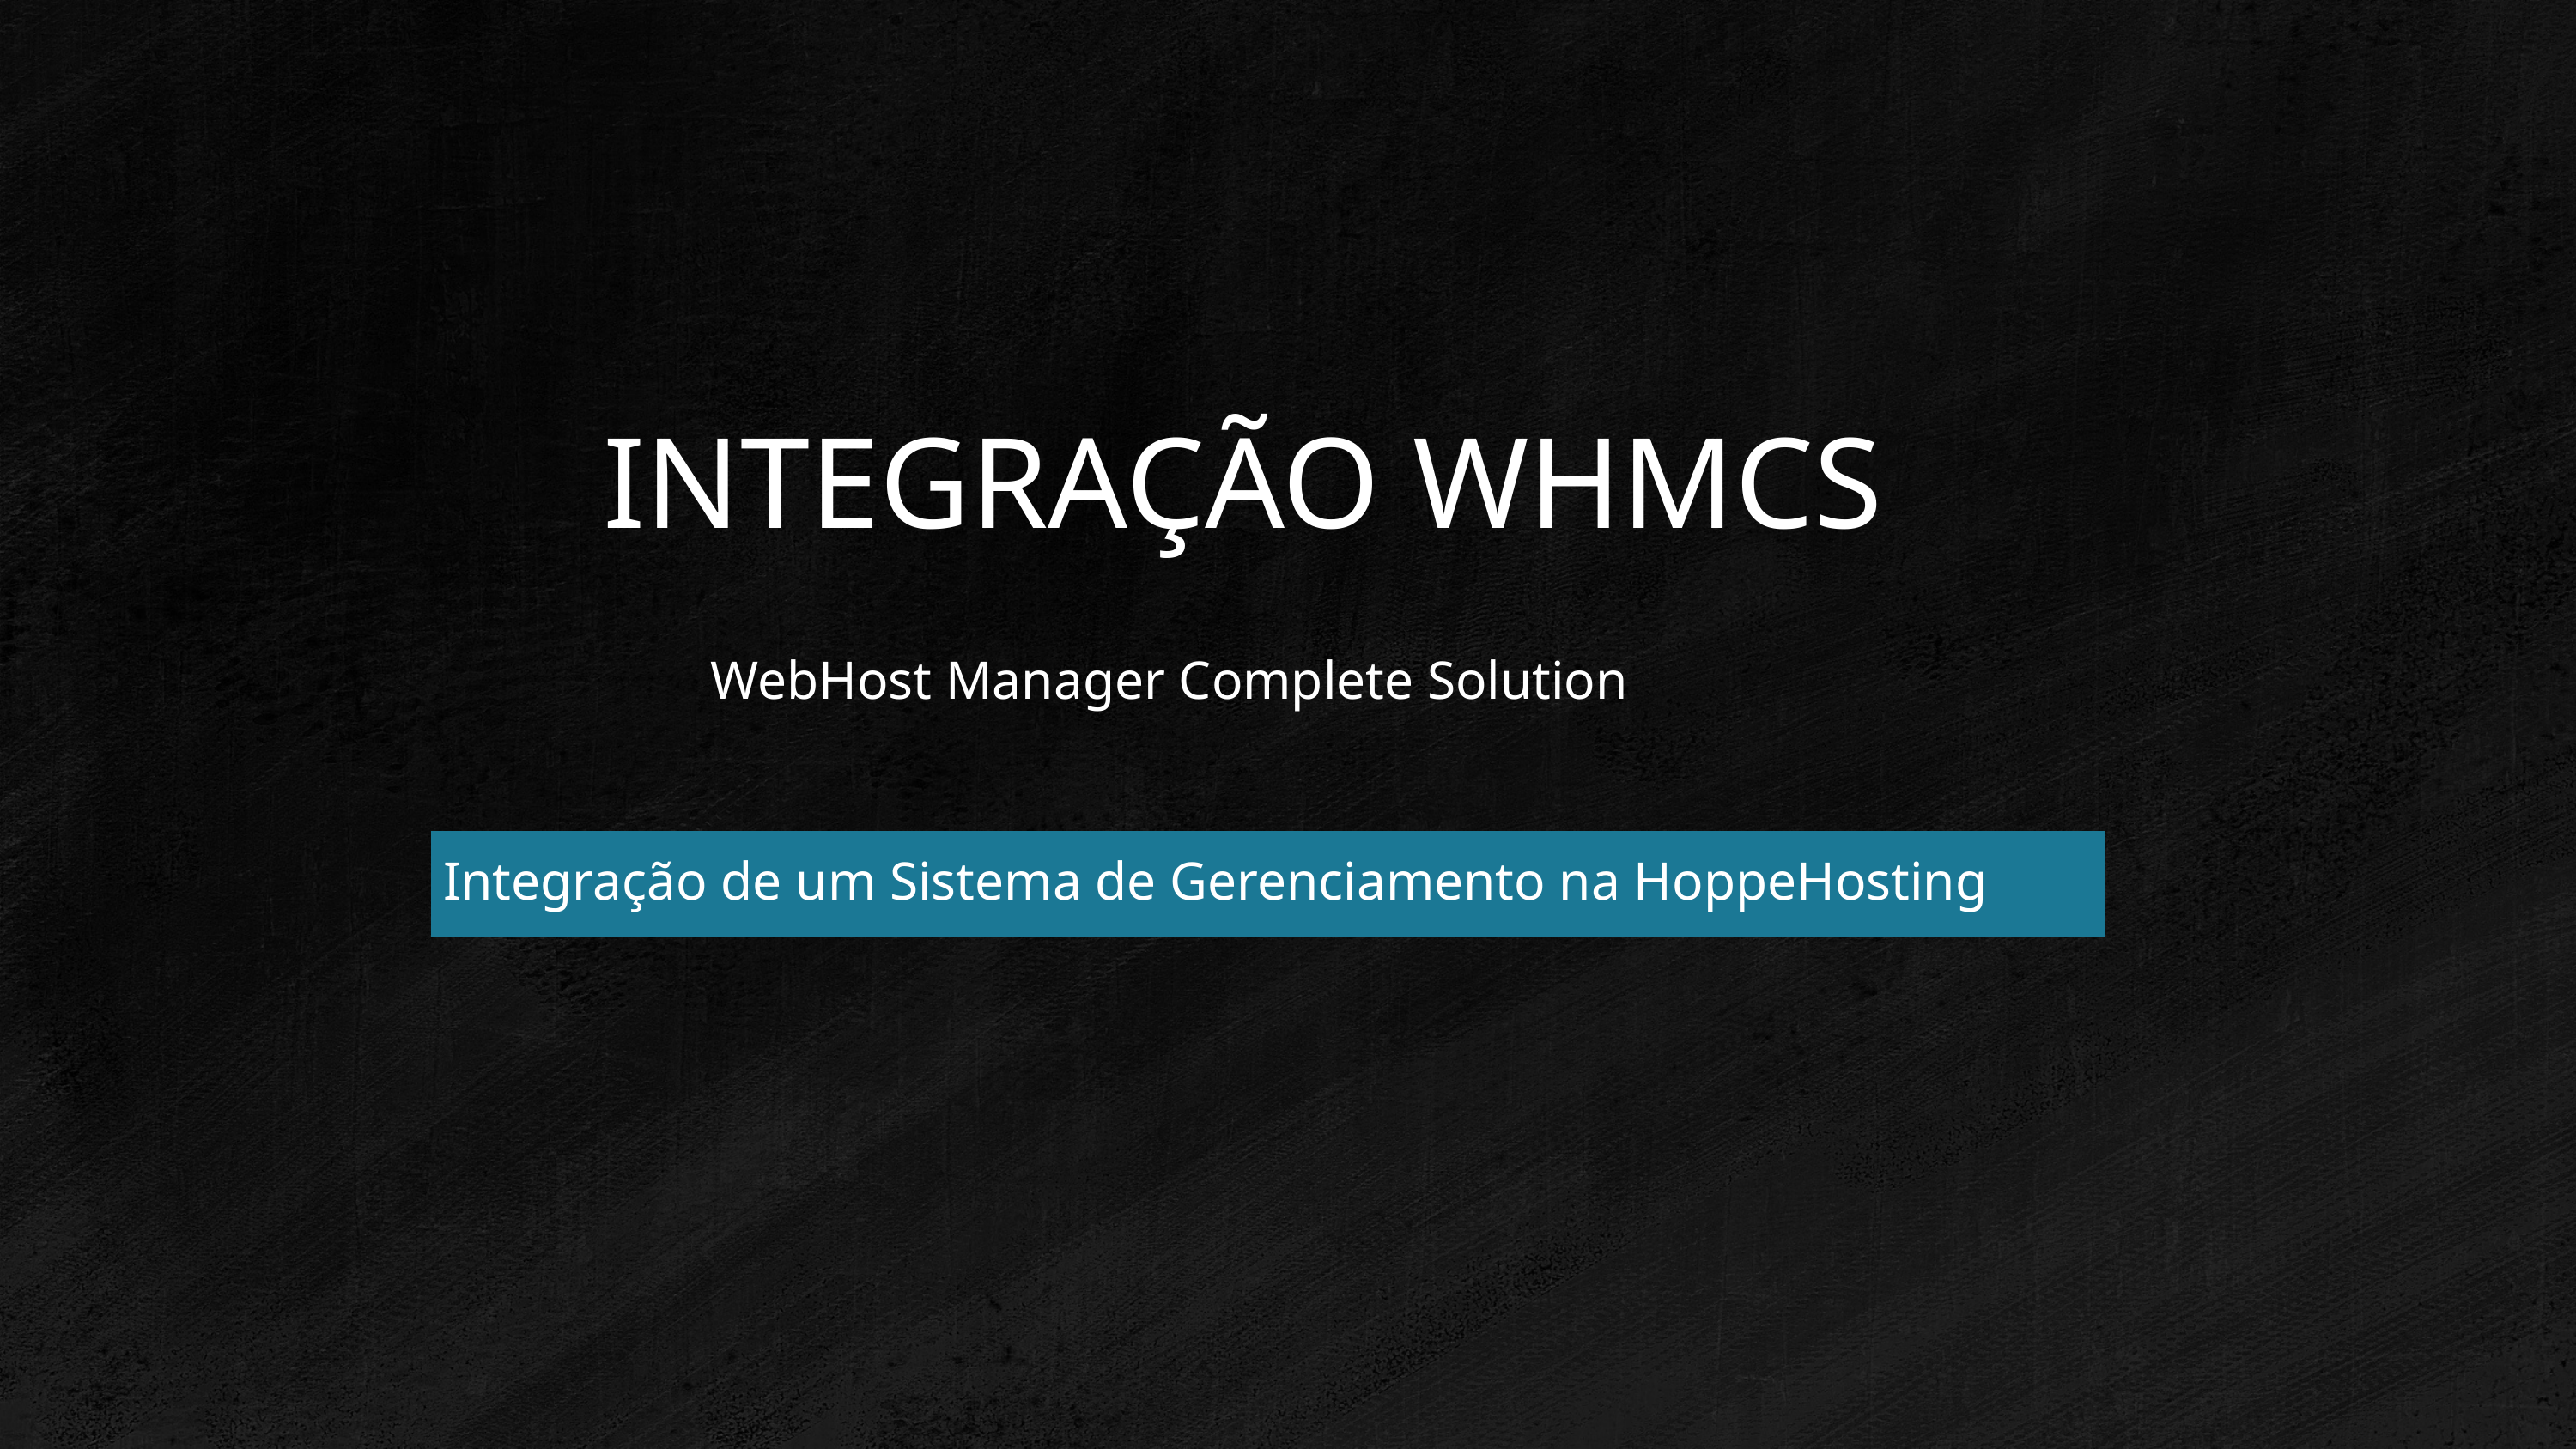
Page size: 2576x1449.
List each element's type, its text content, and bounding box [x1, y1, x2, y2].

text_box WebHost Manager Complete Solution [710, 637, 1750, 710]
text_box [0, 0, 2576, 1449]
text_box INTEGRAÇÃO WHMCS [603, 385, 1973, 554]
text_box Integração de um Sistema de Gerenciamento na HoppeHosting [443, 838, 2133, 912]
